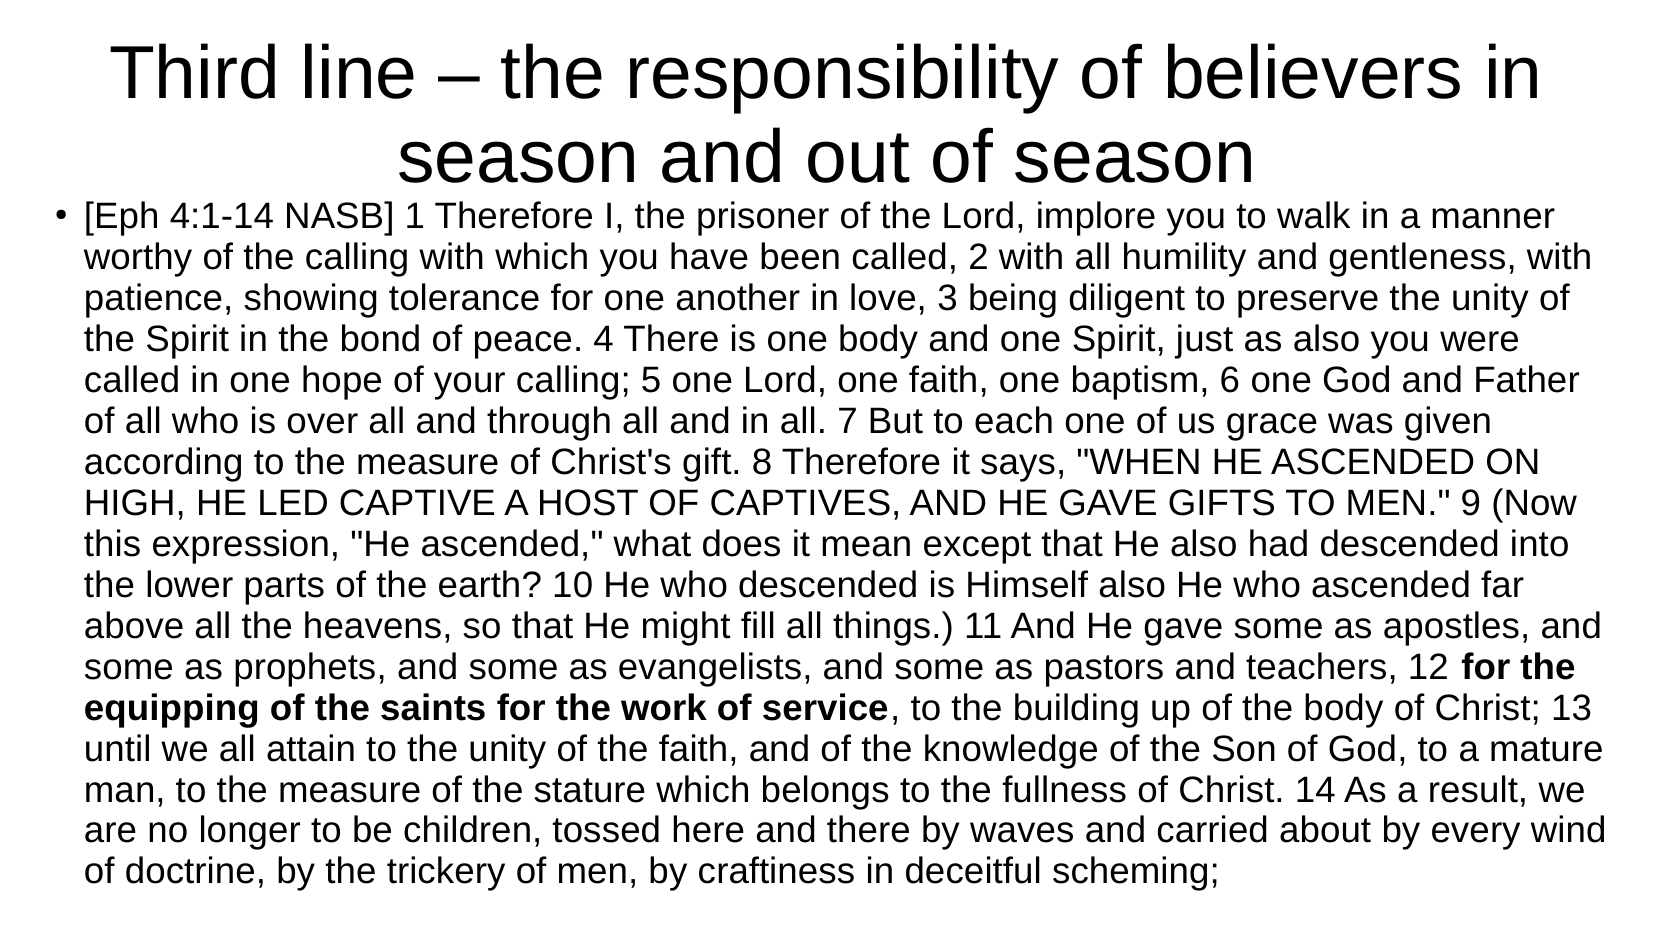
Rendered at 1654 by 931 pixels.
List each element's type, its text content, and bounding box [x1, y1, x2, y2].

title Third line – the responsibility of believers in season and out of season [82, 30, 1571, 195]
list [Eph 4:1-14 NASB] 1 Therefore I, the prisoner of the Lord, implore you to walk in a manner worthy of the calling with which you have been called, 2 with all humility and gentleness, with patience, showing tolerance for one another in love, 3 being diligent to preserve the unity of the Spirit in the bond of peace. 4 There is one body and one Spirit, just as also you were called in one hope of your calling; 5 one Lord, one faith, one baptism, 6 one God and Father of all who is over all and through all and in all. 7 But to each one of us grace was given according to the measure of Christ's gift. 8 Therefore it says, "WHEN HE ASCENDED ON HIGH, HE LED CAPTIVE A HOST OF CAPTIVES, AND HE GAVE GIFTS TO MEN." 9 (Now this expression, "He ascended," what does it mean except that He also had descended into the lower parts of the earth? 10 He who descended is Himself also He who ascended far above all the heavens, so that He might fill all things.) 11 And He gave some as apostles, and some as prophets, and some as evangelists, and some as pastors and teachers, 12 for the equipping of the saints for the work of service, to the building up of the body of Christ; 13 until we all attain to the unity of the faith, and of the knowledge of the Son of God, to a mature man, to the measure of the stature which belongs to the fullness of Christ. 14 As a result, we are no longer to be children, tossed here and there by waves and carried about by every wind of doctrine, by the trickery of men, by craftiness in deceitful scheming; [45, 195, 1621, 916]
